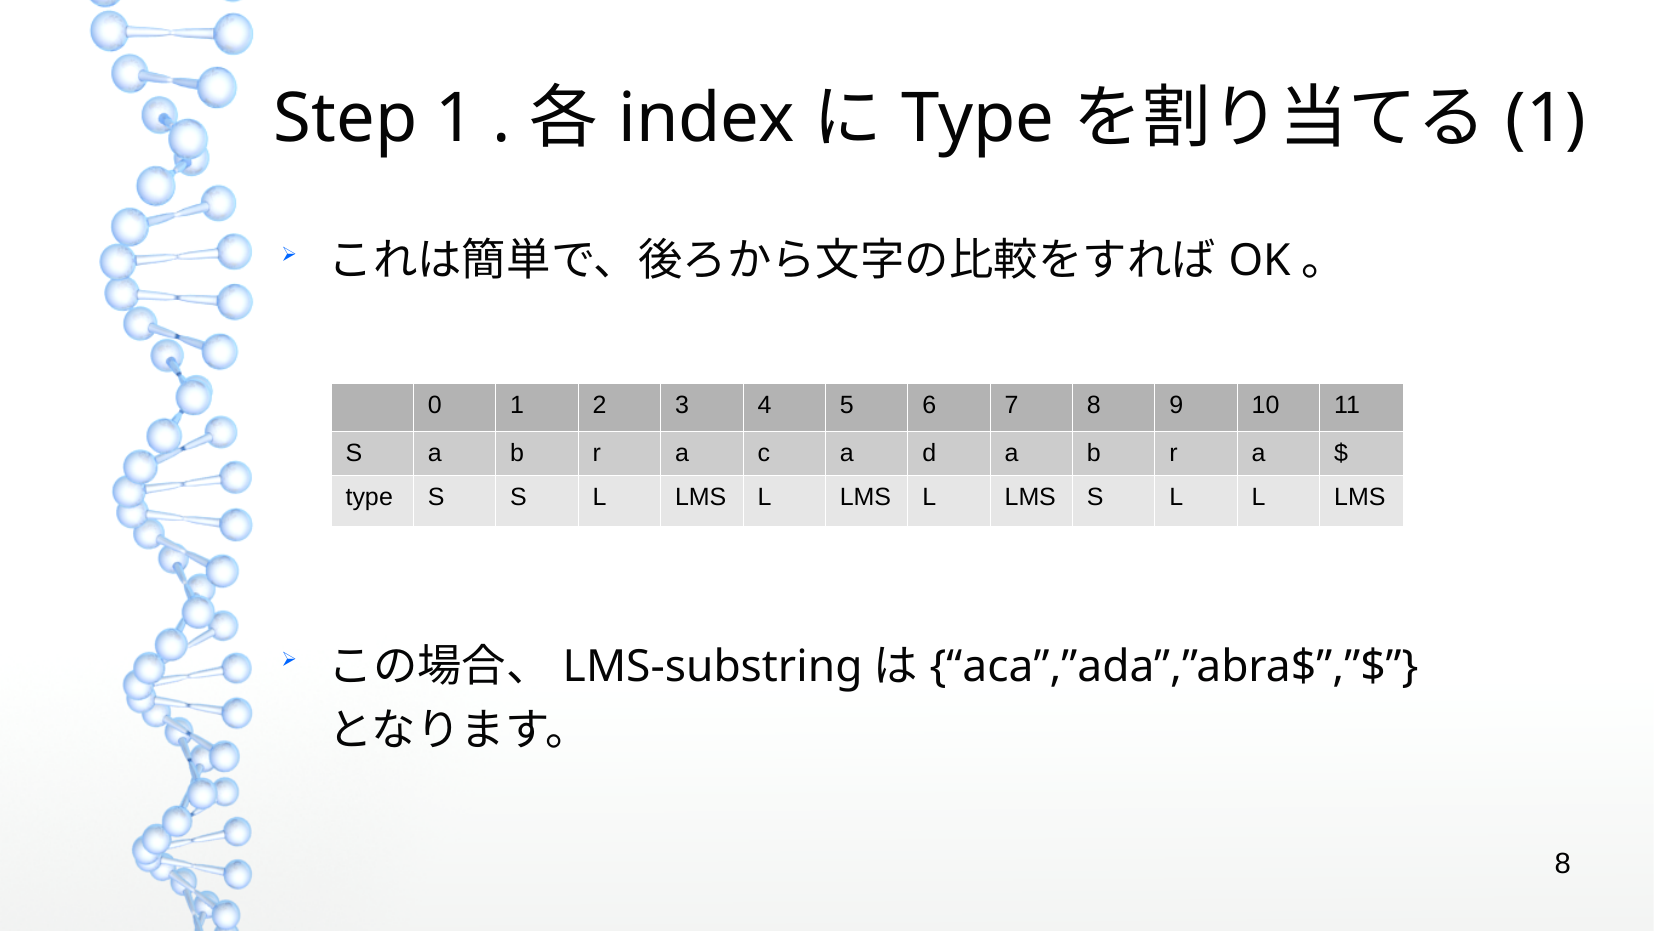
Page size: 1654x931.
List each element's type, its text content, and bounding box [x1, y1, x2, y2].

table_cell a [414, 432, 495, 475]
table_cell LMS [826, 476, 907, 526]
table_cell r [579, 432, 660, 475]
table_header 2 [579, 384, 660, 431]
table_cell L [579, 476, 660, 526]
table_header 1 [496, 384, 578, 431]
table_cell LMS [991, 476, 1072, 526]
table_cell L [908, 476, 990, 526]
table_header 0 [414, 384, 495, 431]
table_header 3 [661, 384, 743, 431]
table_header 5 [826, 384, 907, 431]
table_cell a [1238, 432, 1319, 475]
table_cell LMS [1320, 476, 1403, 526]
table_cell L [1155, 476, 1237, 526]
table_cell r [1155, 432, 1237, 475]
table_cell b [496, 432, 578, 475]
table_cell a [661, 432, 743, 475]
table_header 6 [908, 384, 990, 431]
table_header [332, 384, 413, 431]
table_header 7 [991, 384, 1072, 431]
table_cell S [496, 476, 578, 526]
table_cell $ [1320, 432, 1403, 475]
picture [0, 0, 1654, 931]
table_cell S [332, 432, 413, 475]
table_cell S [414, 476, 495, 526]
table_cell d [908, 432, 990, 475]
table_header 9 [1155, 384, 1237, 431]
list これは簡単で、後ろから文字の比較をすればOK。 この場合、LMS-substringは{“aca”,”ada”,”abra$”,”$”} となります。 [265, 224, 1595, 764]
table_cell L [744, 476, 825, 526]
table_cell L [1238, 476, 1319, 526]
table_cell c [744, 432, 825, 475]
table_header 10 [1238, 384, 1319, 431]
table_cell S [1073, 476, 1154, 526]
table_cell a [991, 432, 1072, 475]
table_cell type [332, 476, 413, 526]
table_cell b [1073, 432, 1154, 475]
table_cell LMS [661, 476, 743, 526]
table_header 4 [744, 384, 825, 431]
title Step 1 .各indexにTypeを割り当てる(1) [265, 35, 1595, 189]
table_cell a [826, 432, 907, 475]
table_header 11 [1320, 384, 1403, 431]
table_header 8 [1073, 384, 1154, 431]
